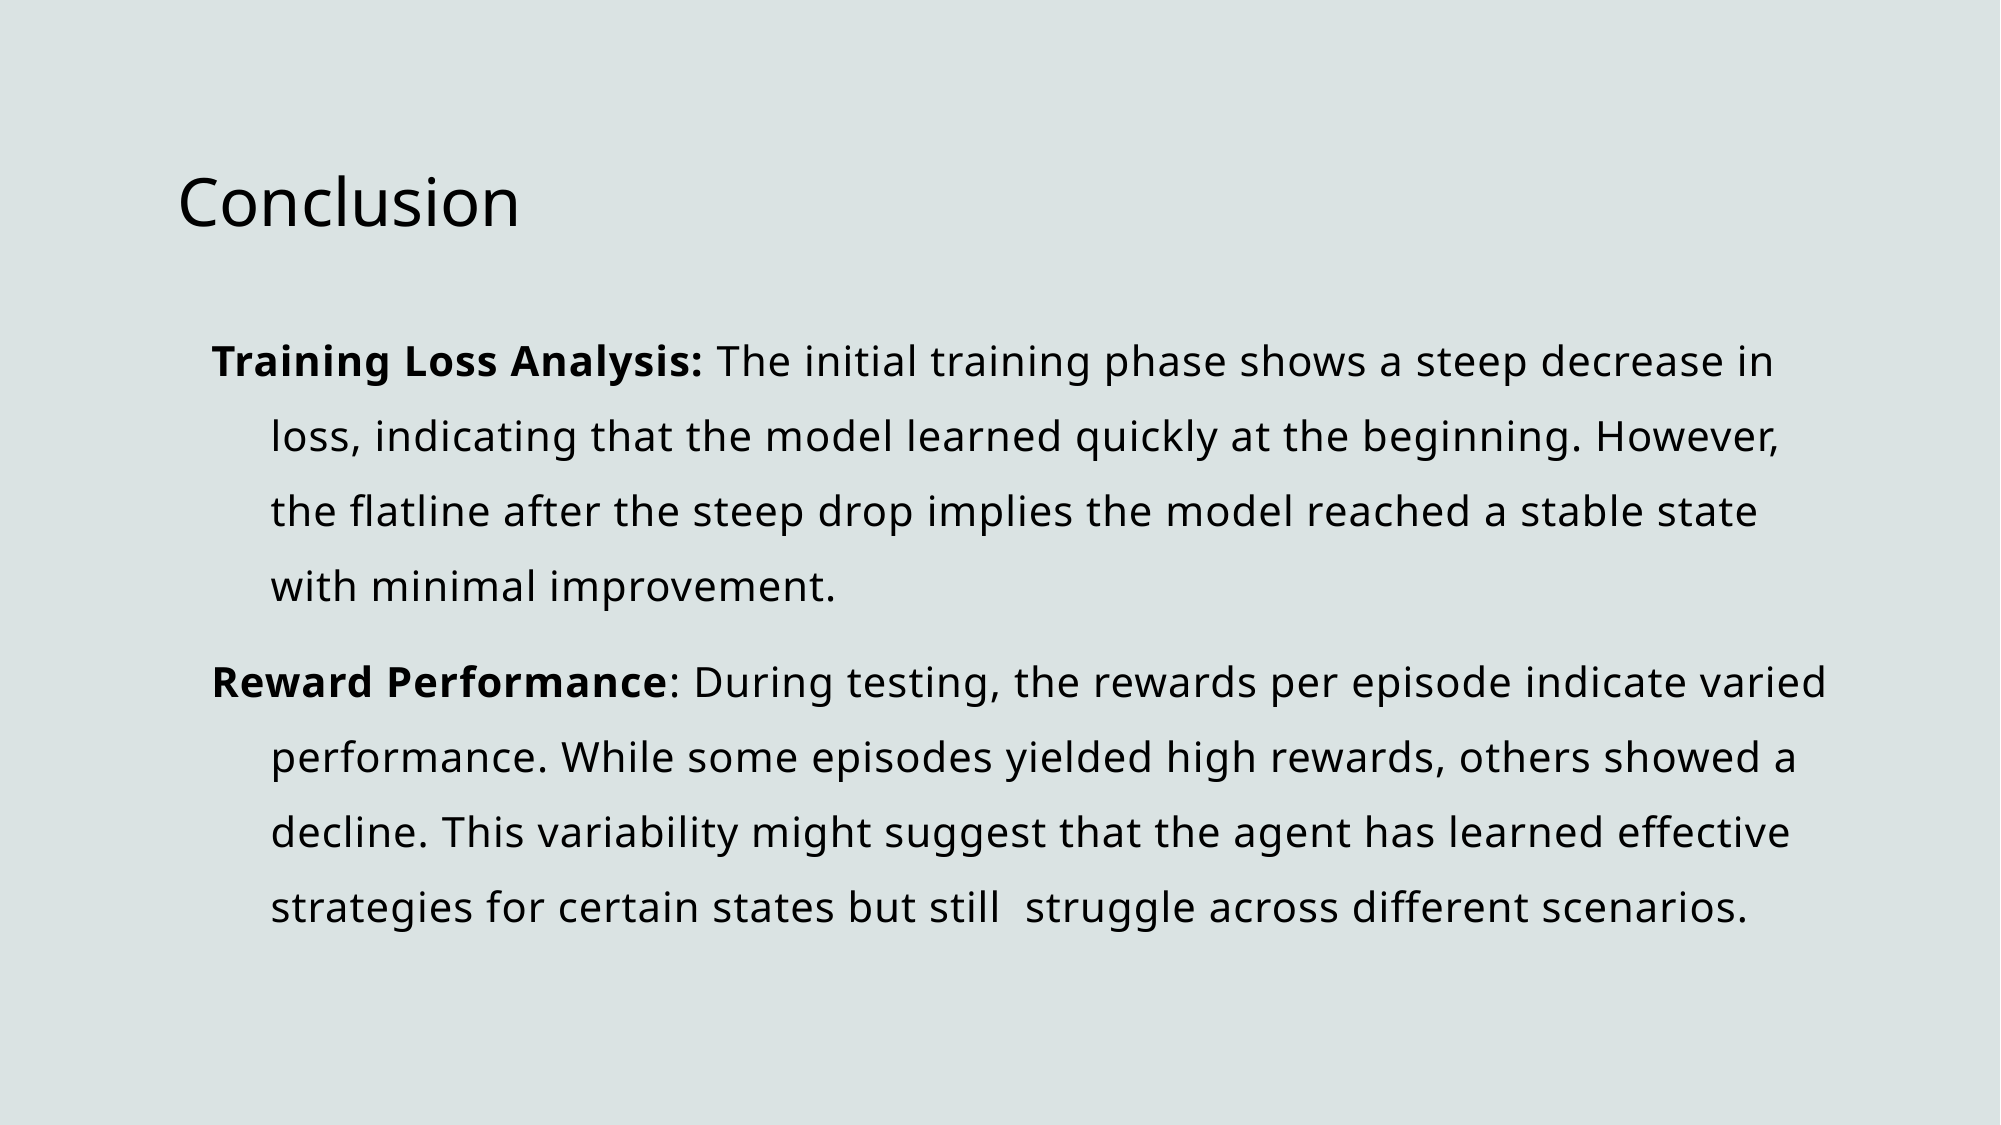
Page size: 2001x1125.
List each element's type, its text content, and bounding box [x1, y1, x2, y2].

title Conclusion [162, 64, 1838, 248]
list Training Loss Analysis: The initial training phase shows a steep decrease in loss, indicating that the model learned quickly at the beginning. However, the flatline after the steep drop implies the model reached a stable state with minimal improvement. Reward Performance: During testing, the rewards per episode indicate varied performance. While some episodes yielded high rewards, others showed a decline. This variability might suggest that the agent has learned effective strategies for certain states but still struggle across different scenarios. [137, 301, 1863, 984]
